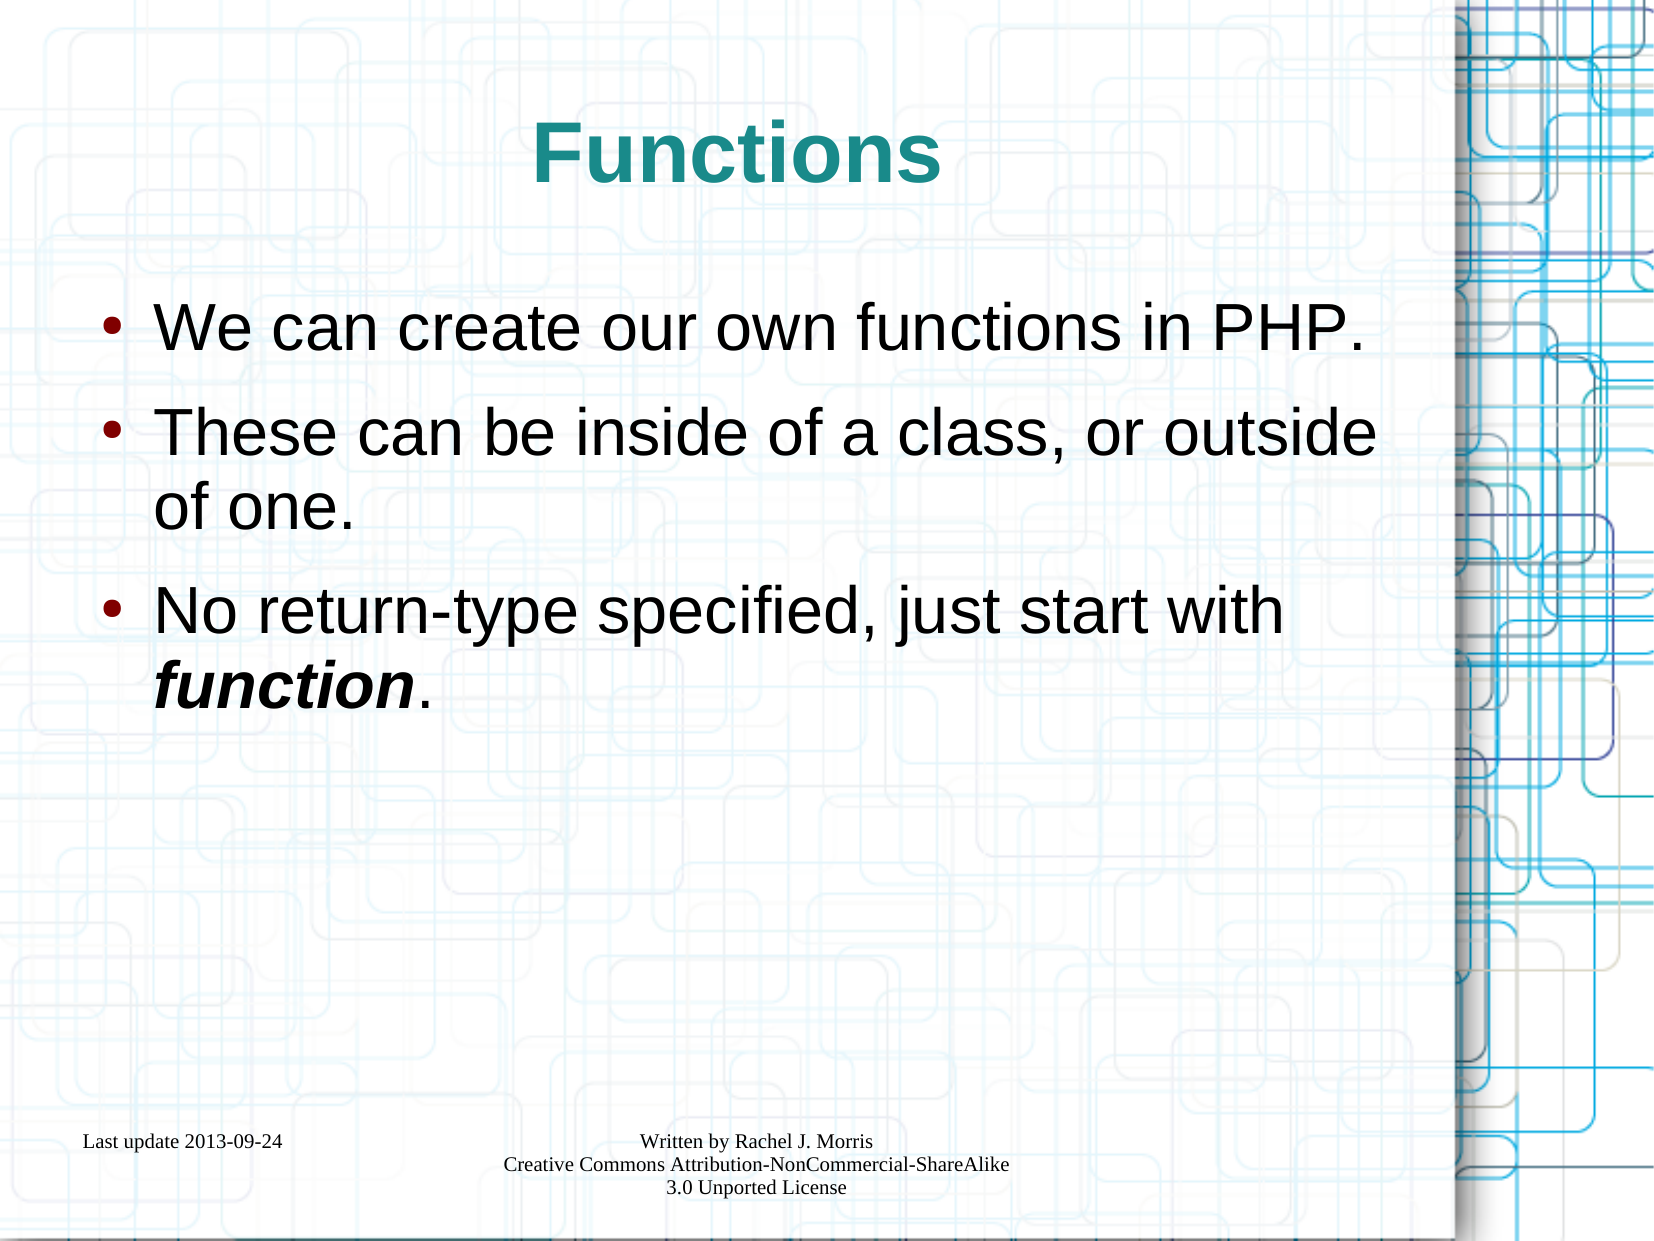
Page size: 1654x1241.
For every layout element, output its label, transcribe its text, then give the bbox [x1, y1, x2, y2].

picture [0, 0, 1654, 1241]
title Functions [59, 49, 1418, 257]
list We can create our own functions in PHP. These can be inside of a class, or outside of one. No return-type specified, just start with function. [82, 290, 1418, 1010]
